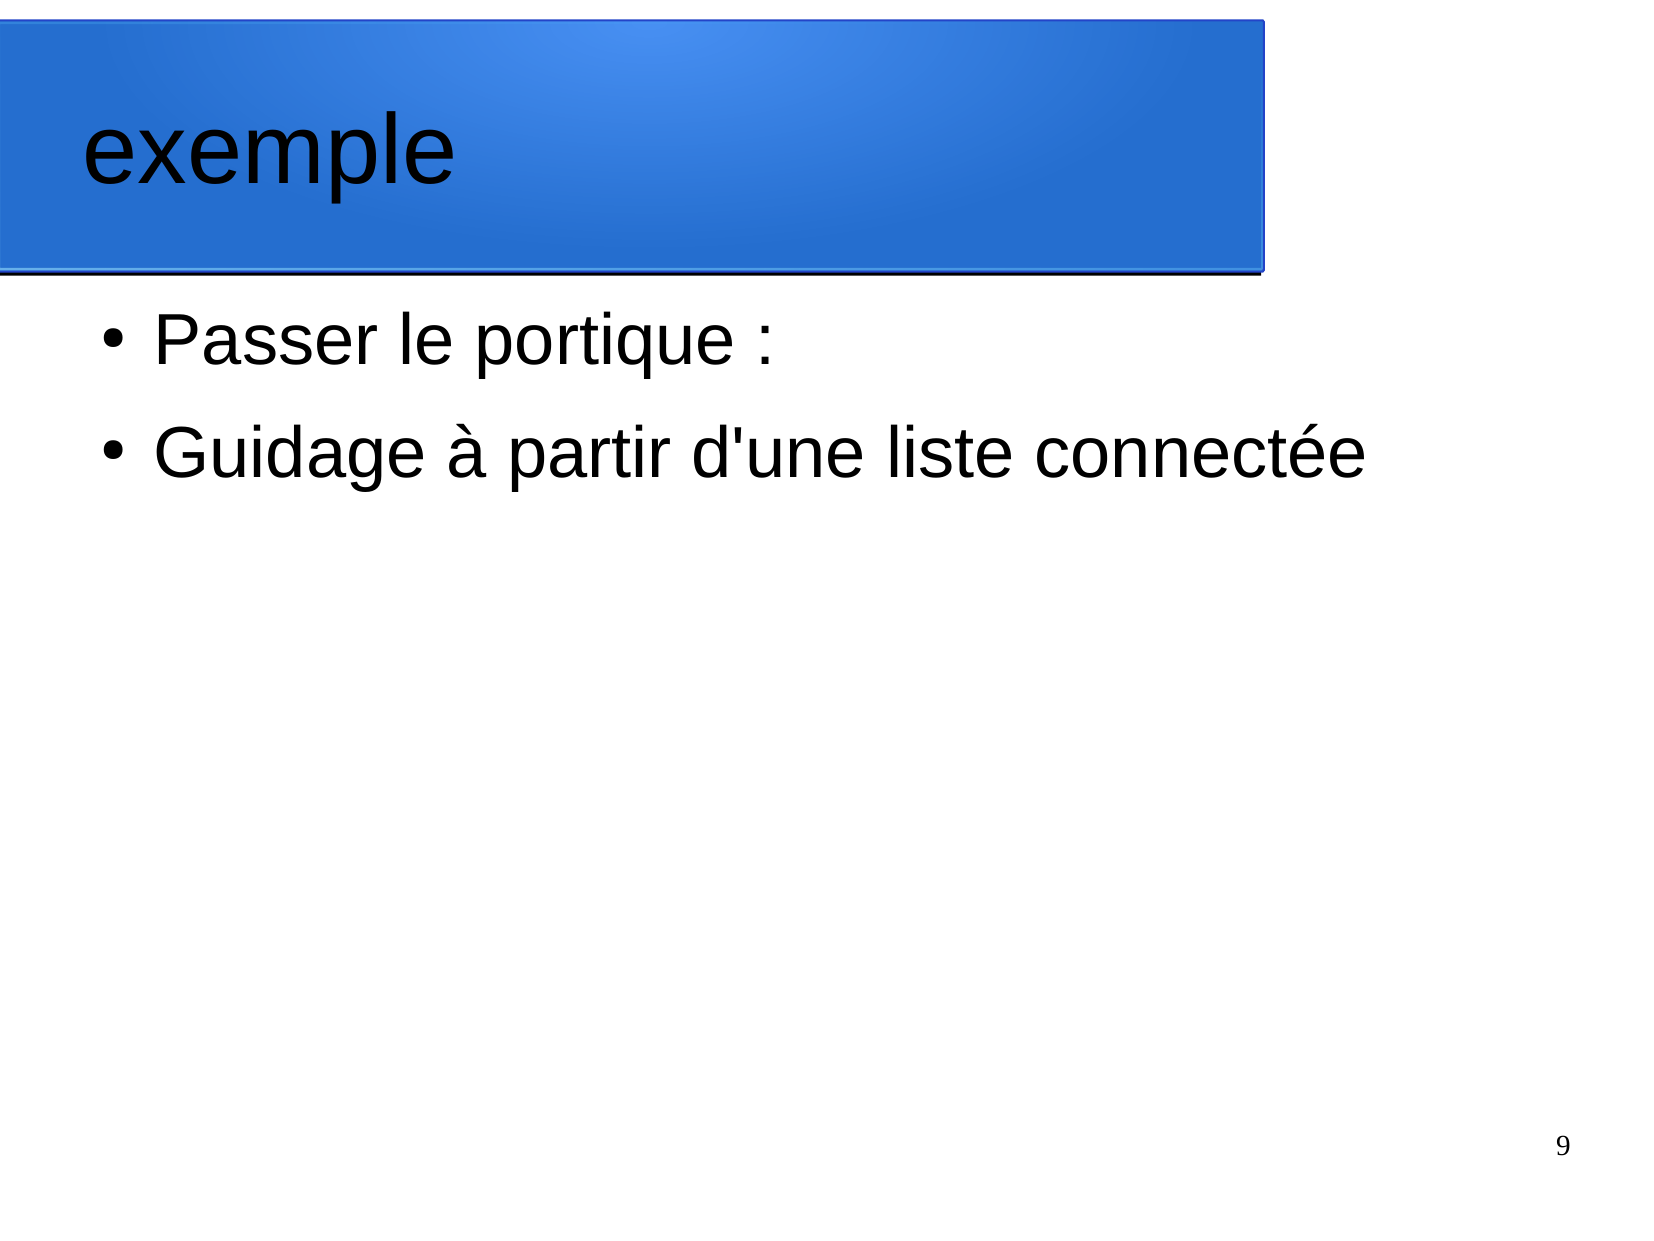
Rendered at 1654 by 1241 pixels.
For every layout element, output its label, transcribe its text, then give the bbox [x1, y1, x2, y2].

title exemple [82, 47, 1235, 252]
list Passer le portique : Guidage à partir d'une liste connectée [82, 299, 1571, 1019]
